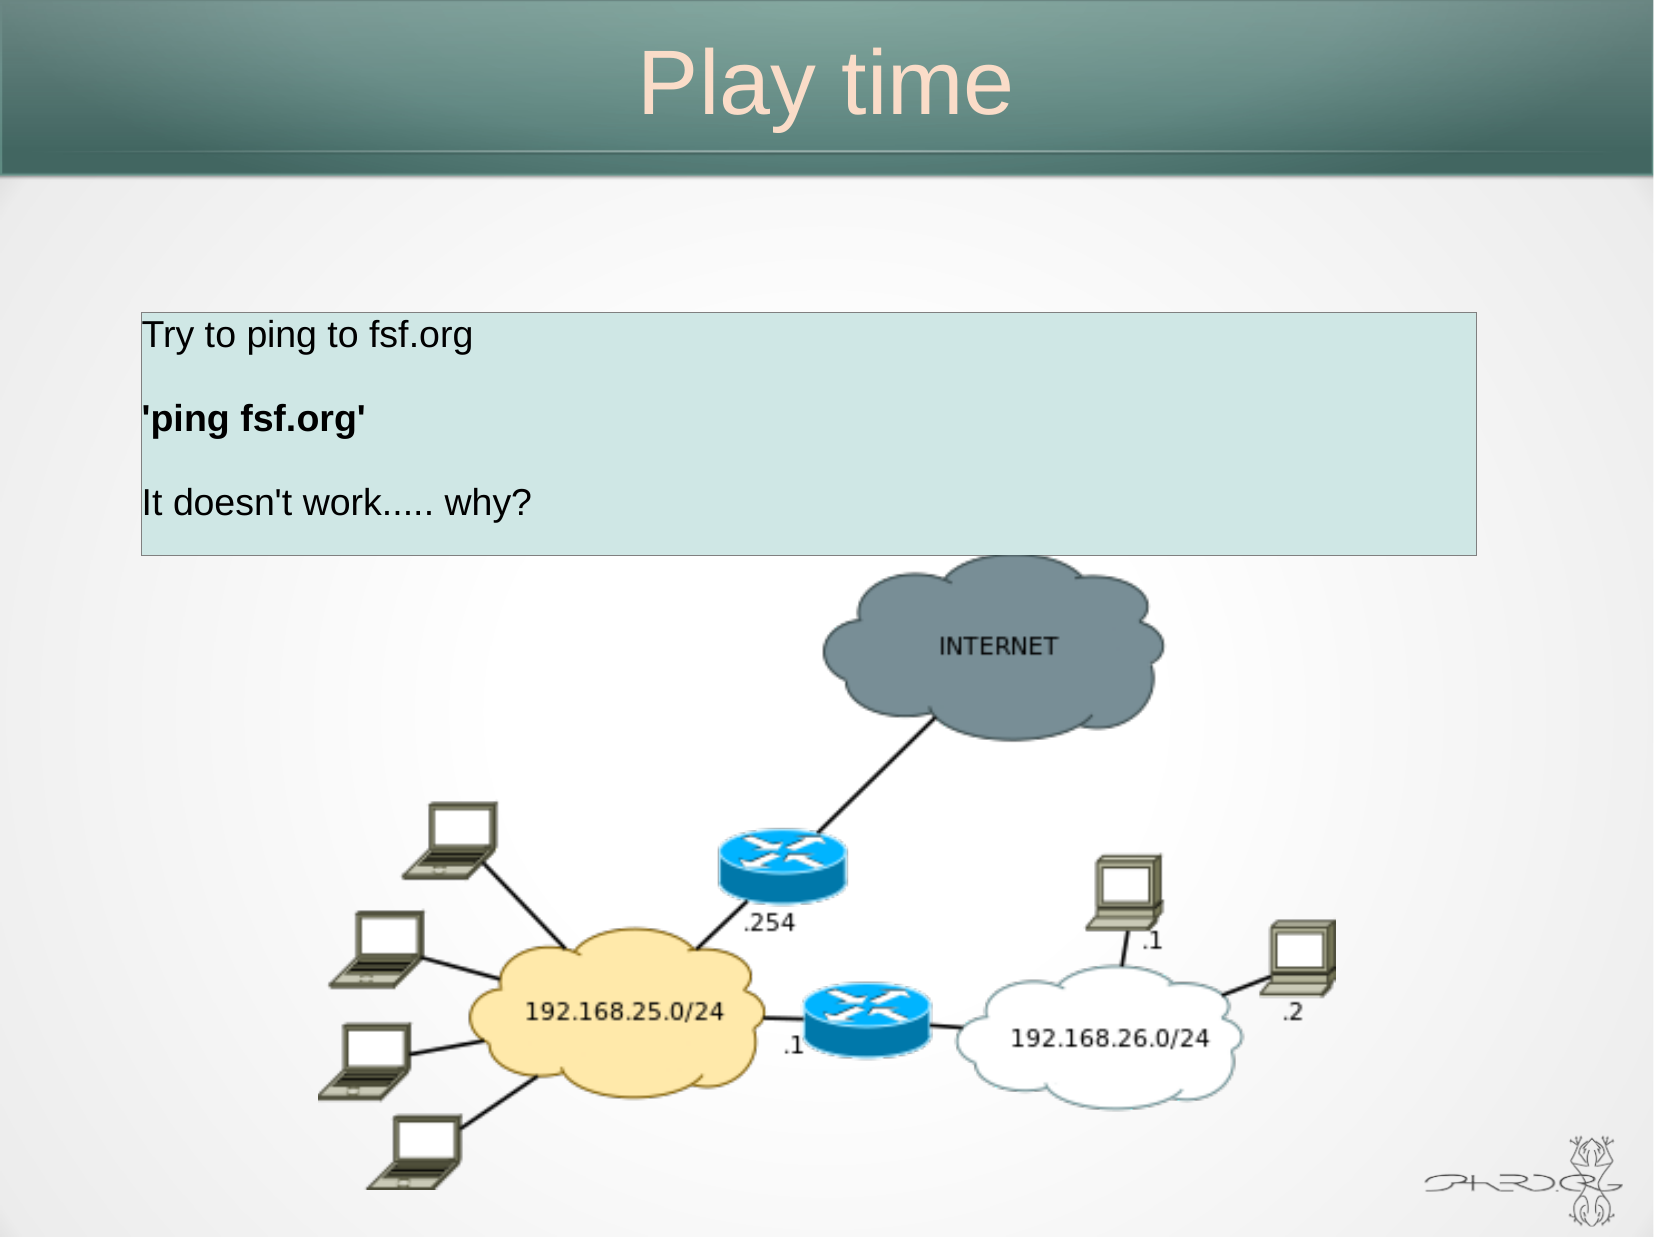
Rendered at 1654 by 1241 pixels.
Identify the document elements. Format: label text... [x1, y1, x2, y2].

title [82, 11, 1571, 154]
text_box Try to ping to fsf.org 'ping fsf.org' It doesn't work..... why? [141, 312, 1477, 556]
picture [0, 0, 1654, 1237]
